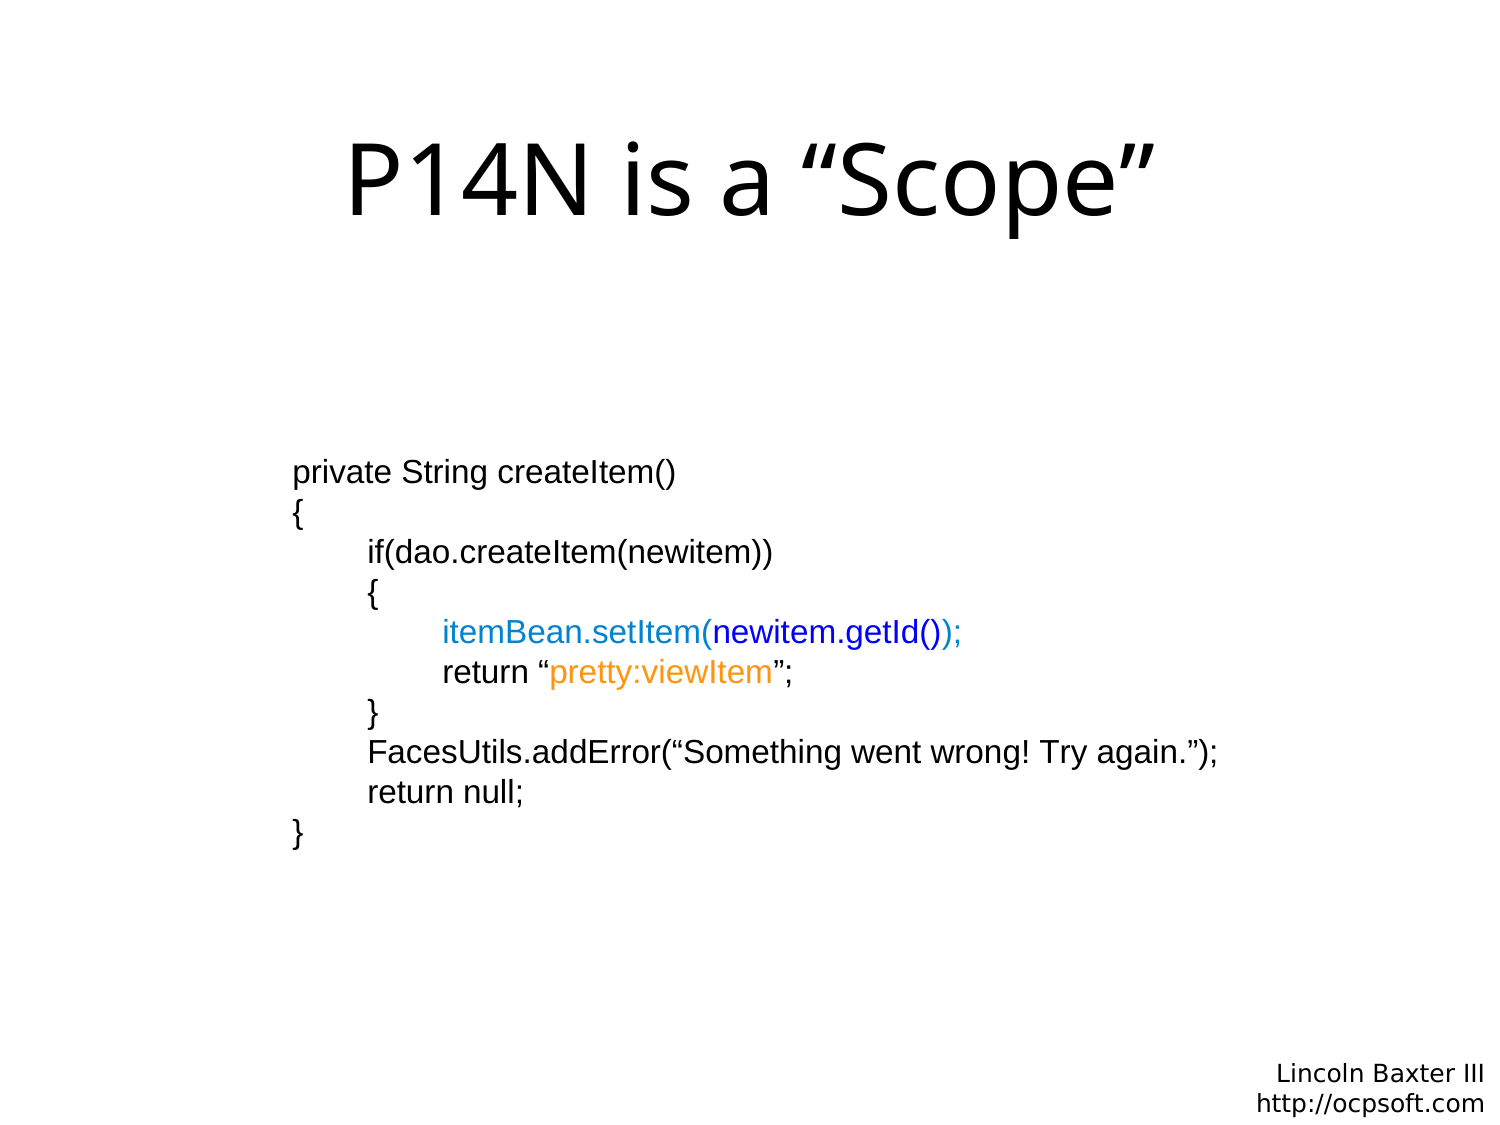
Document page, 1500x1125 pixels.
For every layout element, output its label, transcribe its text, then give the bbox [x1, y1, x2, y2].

text_box private String createItem() { if(dao.createItem(newitem)) { itemBean.setItem(newitem.getId()); return “pretty:viewItem”; } FacesUtils.addError(“Something went wrong! Try again.”); return null; } [277, 443, 1235, 858]
title P14N is a “Scope” [75, 104, 1425, 246]
